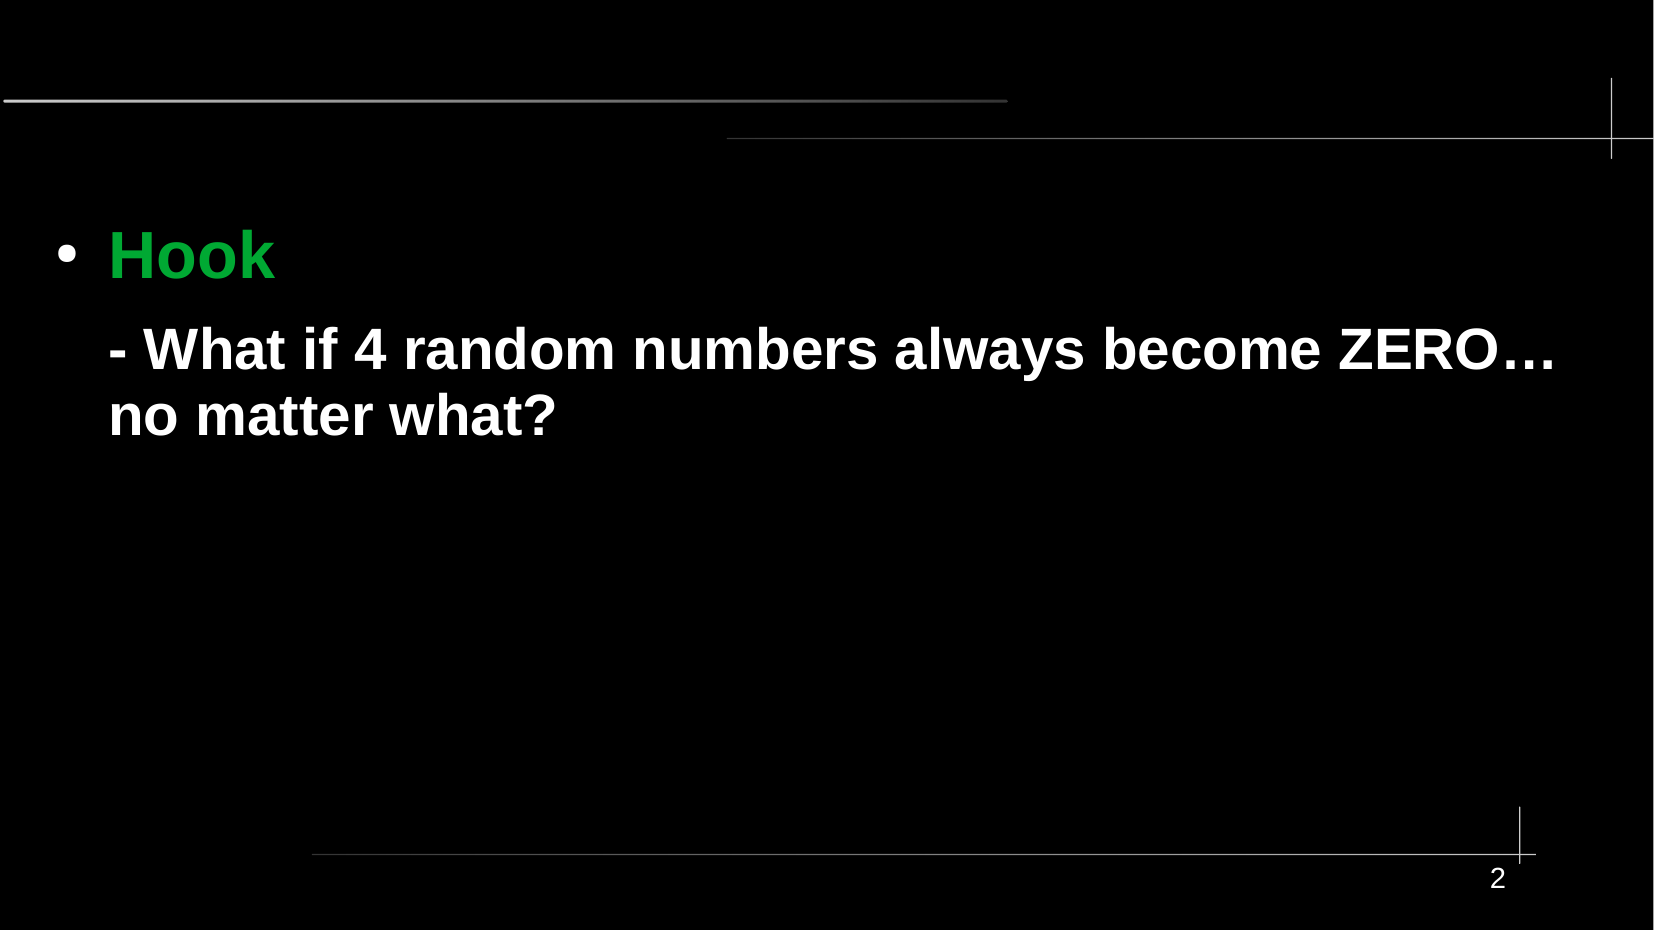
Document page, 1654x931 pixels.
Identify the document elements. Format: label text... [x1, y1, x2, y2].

list Hook - What if 4 random numbers always become ZERO… no matter what? [37, 217, 1613, 758]
